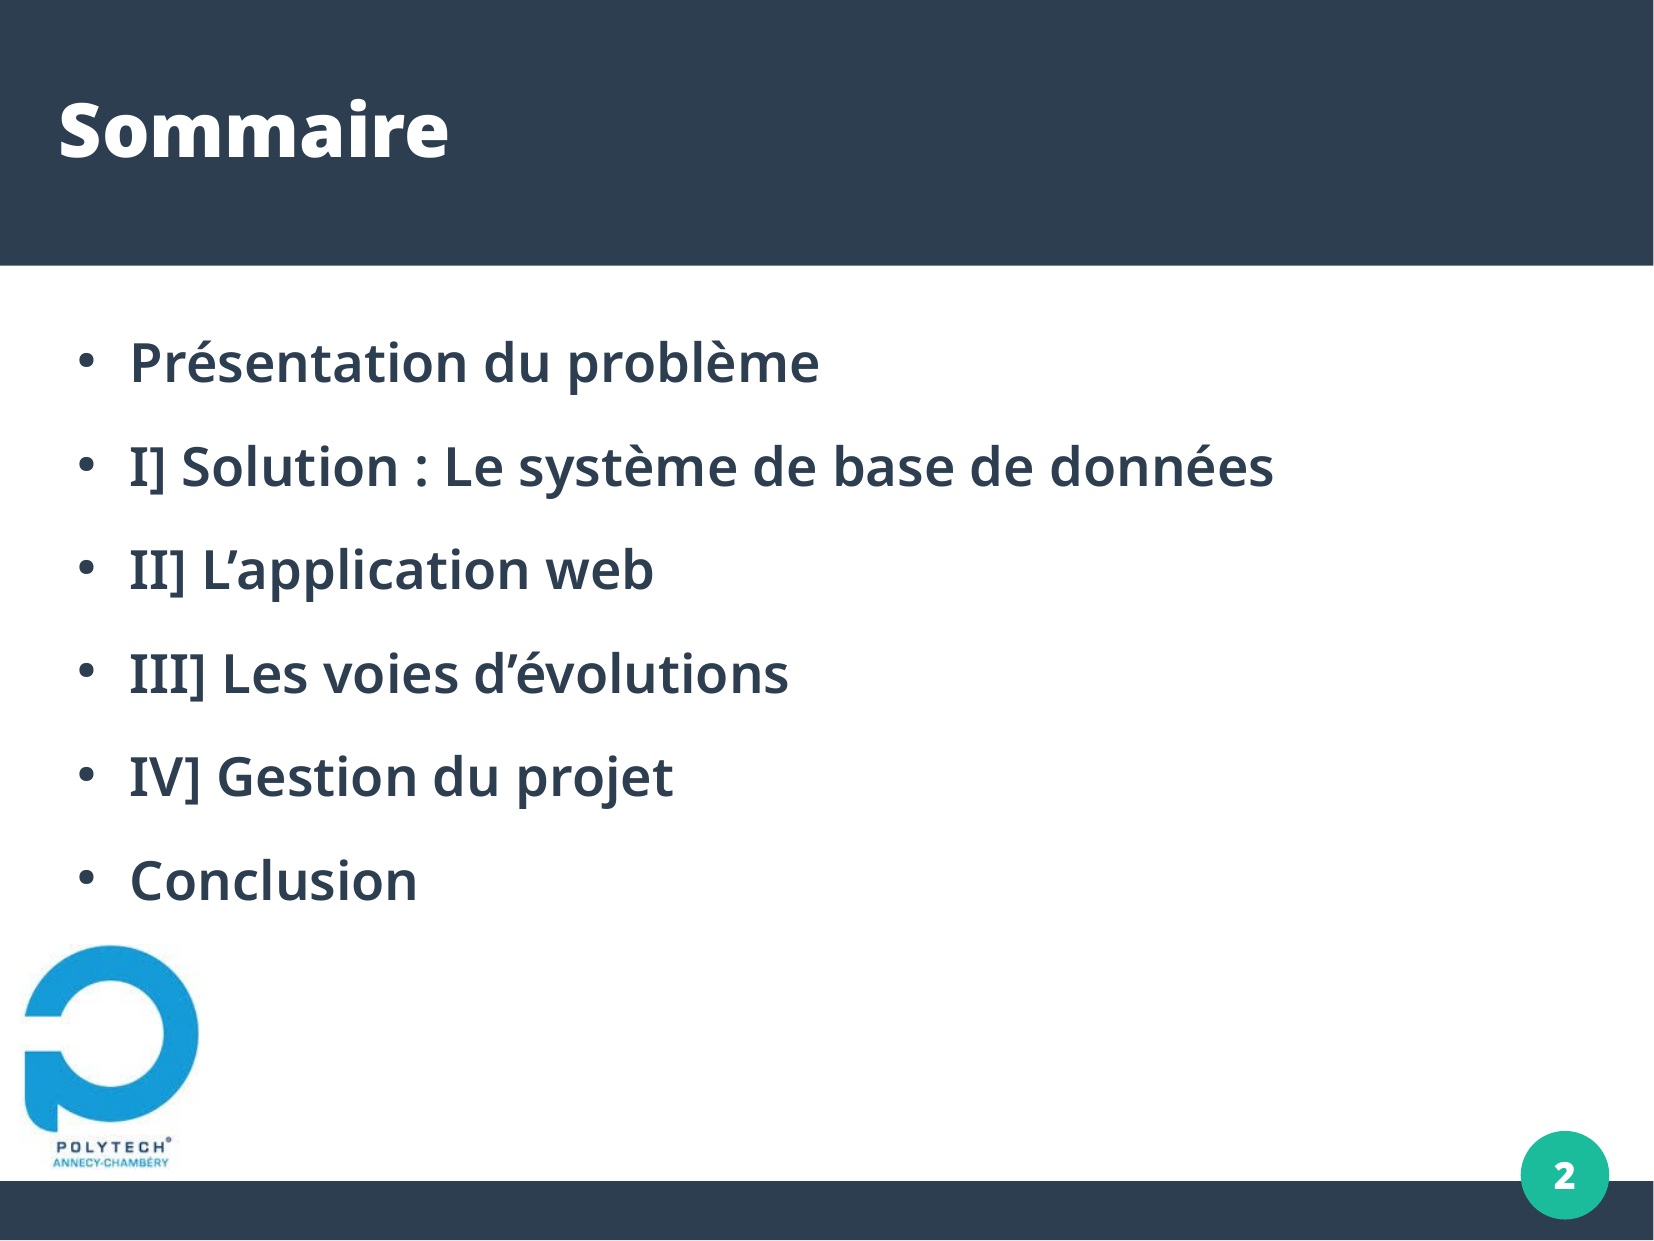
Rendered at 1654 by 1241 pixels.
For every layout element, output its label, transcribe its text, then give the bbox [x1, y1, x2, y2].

picture [0, 944, 225, 1170]
list Présentation du problème I] Solution : Le système de base de données II] L’application web III] Les voies d’évolutions IV] Gestion du projet Conclusion [59, 324, 1595, 1152]
title Sommaire [59, 49, 1595, 207]
